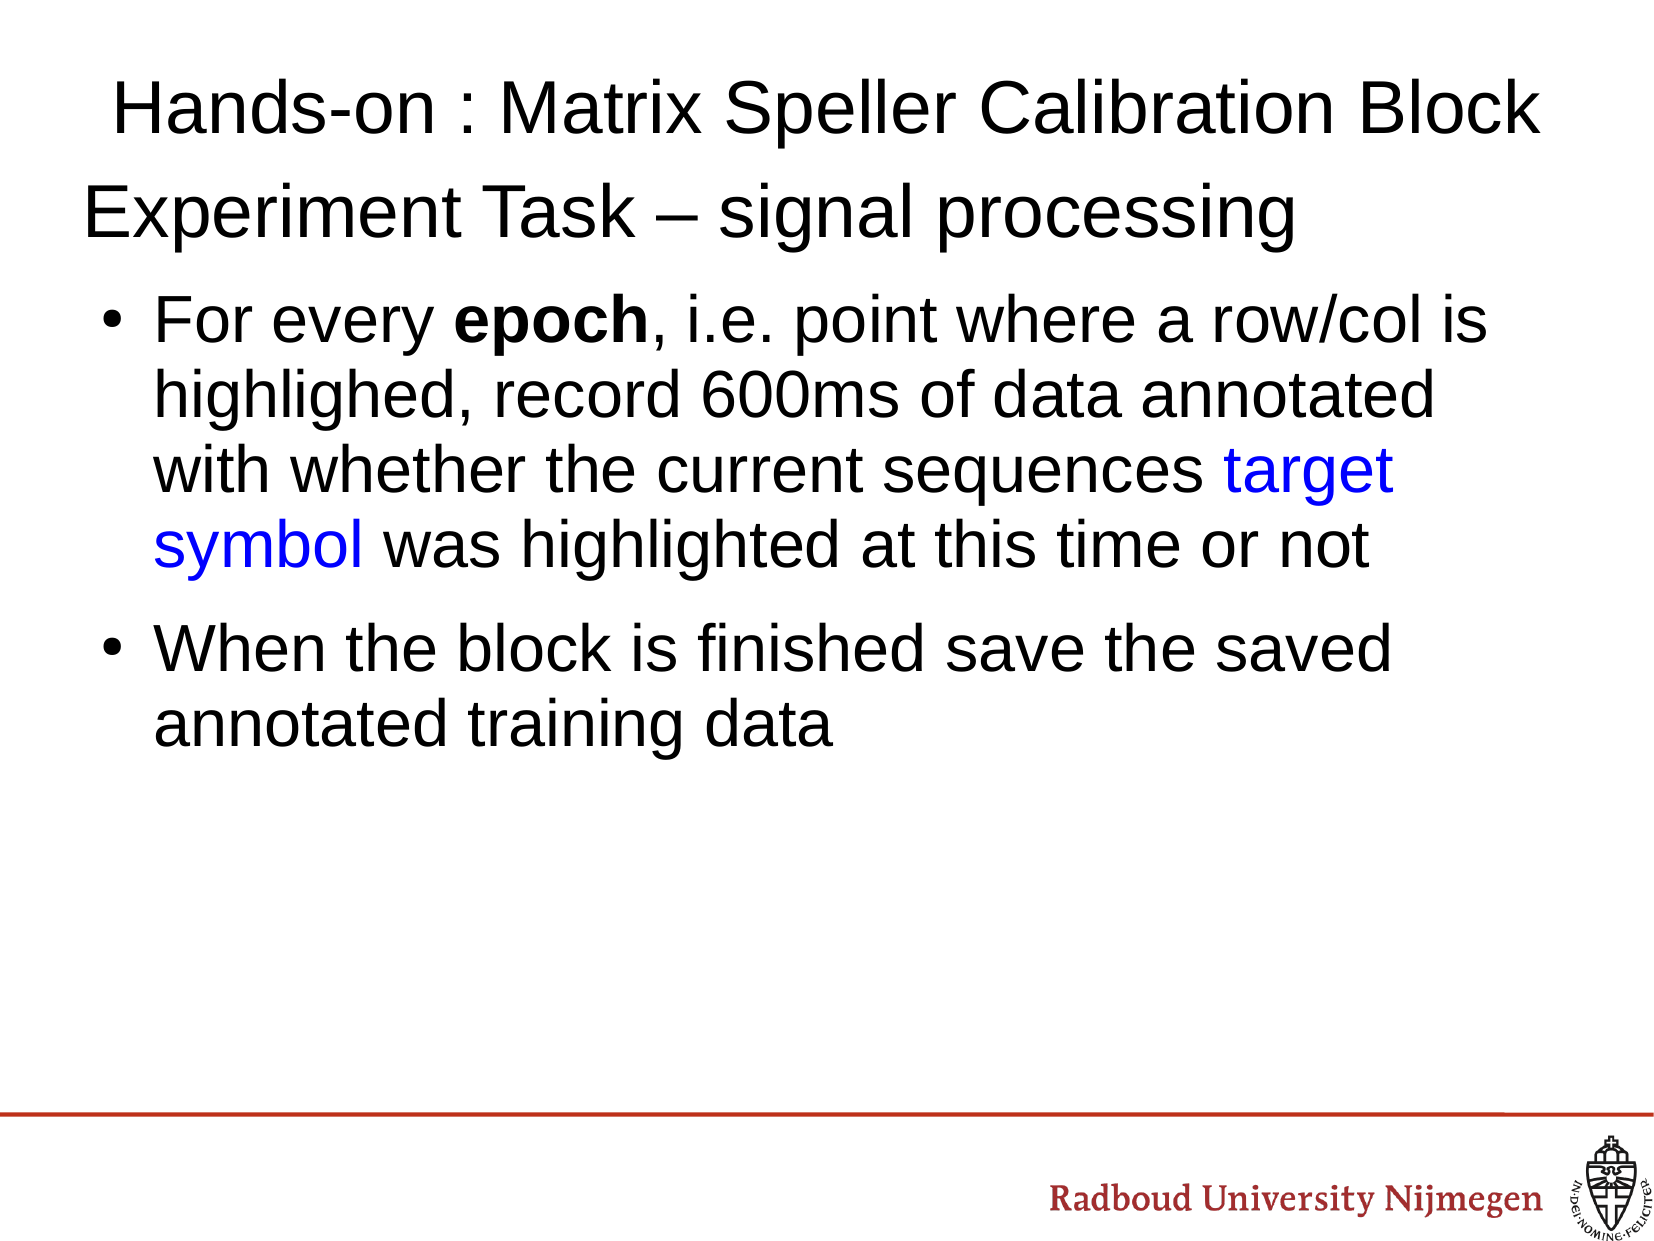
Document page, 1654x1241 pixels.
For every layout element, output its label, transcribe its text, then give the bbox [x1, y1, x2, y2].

title Hands-on : Matrix Speller Calibration Block [82, 49, 1571, 166]
picture [1050, 1134, 1654, 1241]
list Experiment Task – signal processing For every epoch, i.e. point where a row/col is highlighed, record 600ms of data annotated with whether the current sequences target symbol was highlighted at this time or not When the block is finished save the saved annotated training data [82, 169, 1571, 1109]
